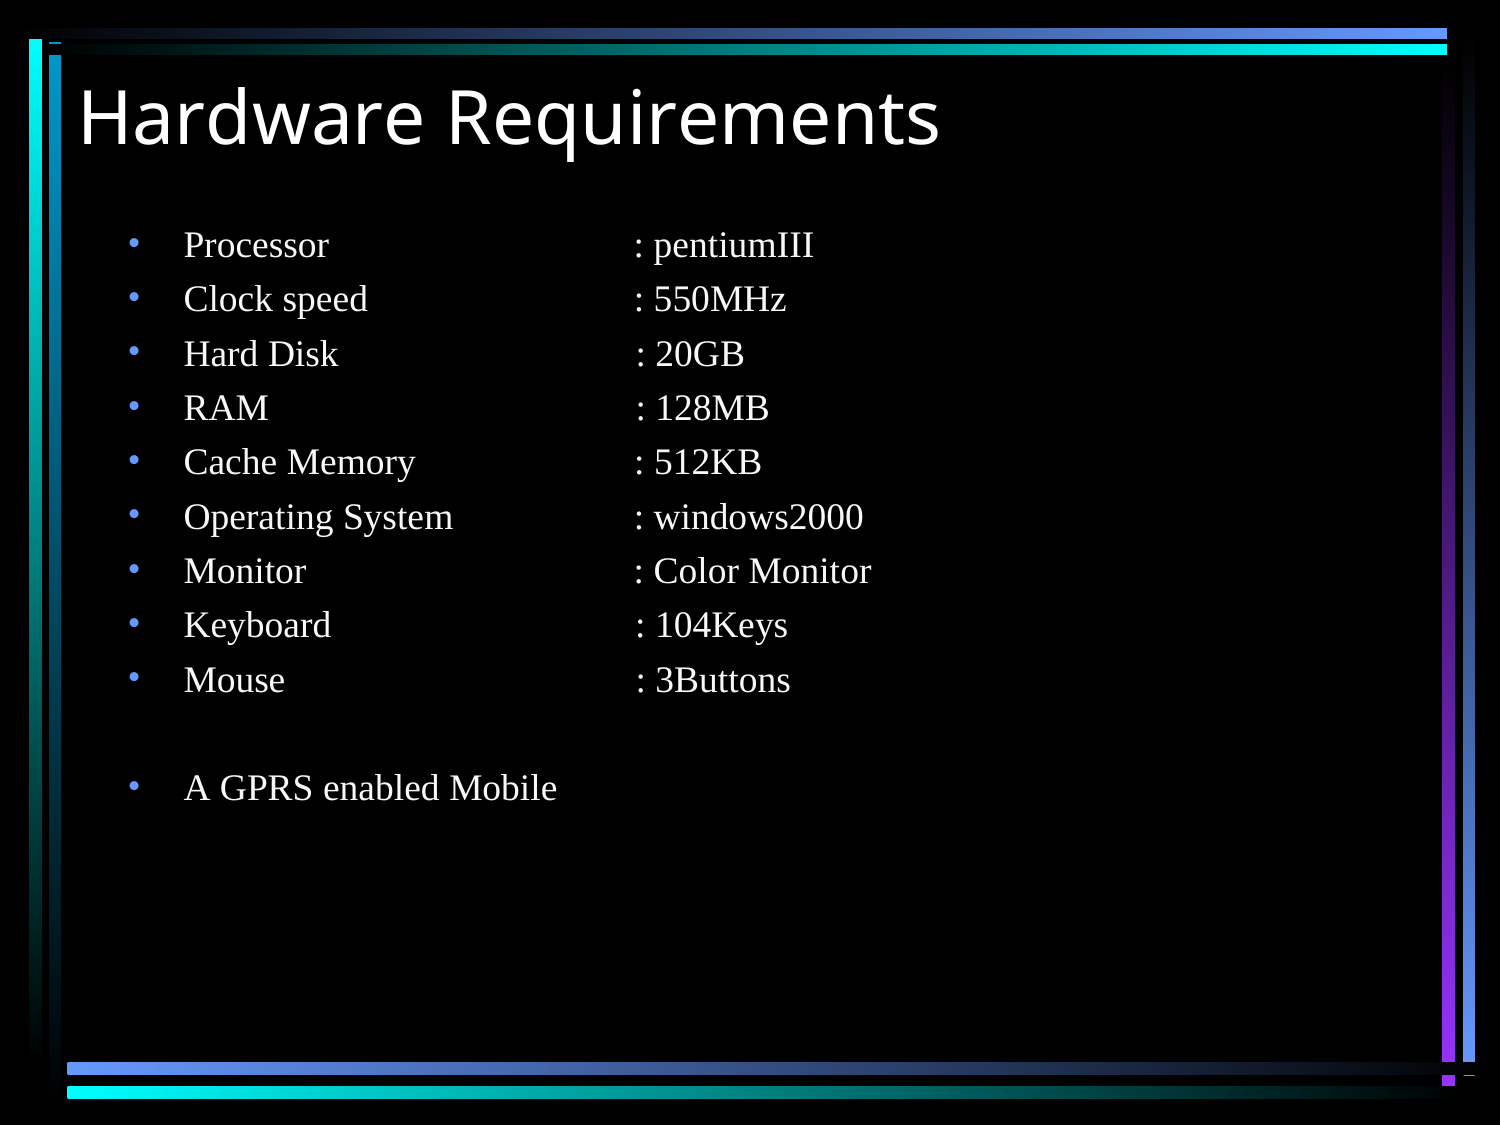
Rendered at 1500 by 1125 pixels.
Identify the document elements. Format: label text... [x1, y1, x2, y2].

text_box Processor : pentiumIII Clock speed : 550MHz Hard Disk : 20GB RAM : 128MB Cache Memory : 512KB Operating System : windows2000 Monitor : Color Monitor Keyboard : 104Keys Mouse : 3Buttons A GPRS enabled Mobile [112, 212, 1388, 976]
text_box Hardware Requirements [62, 62, 1375, 201]
